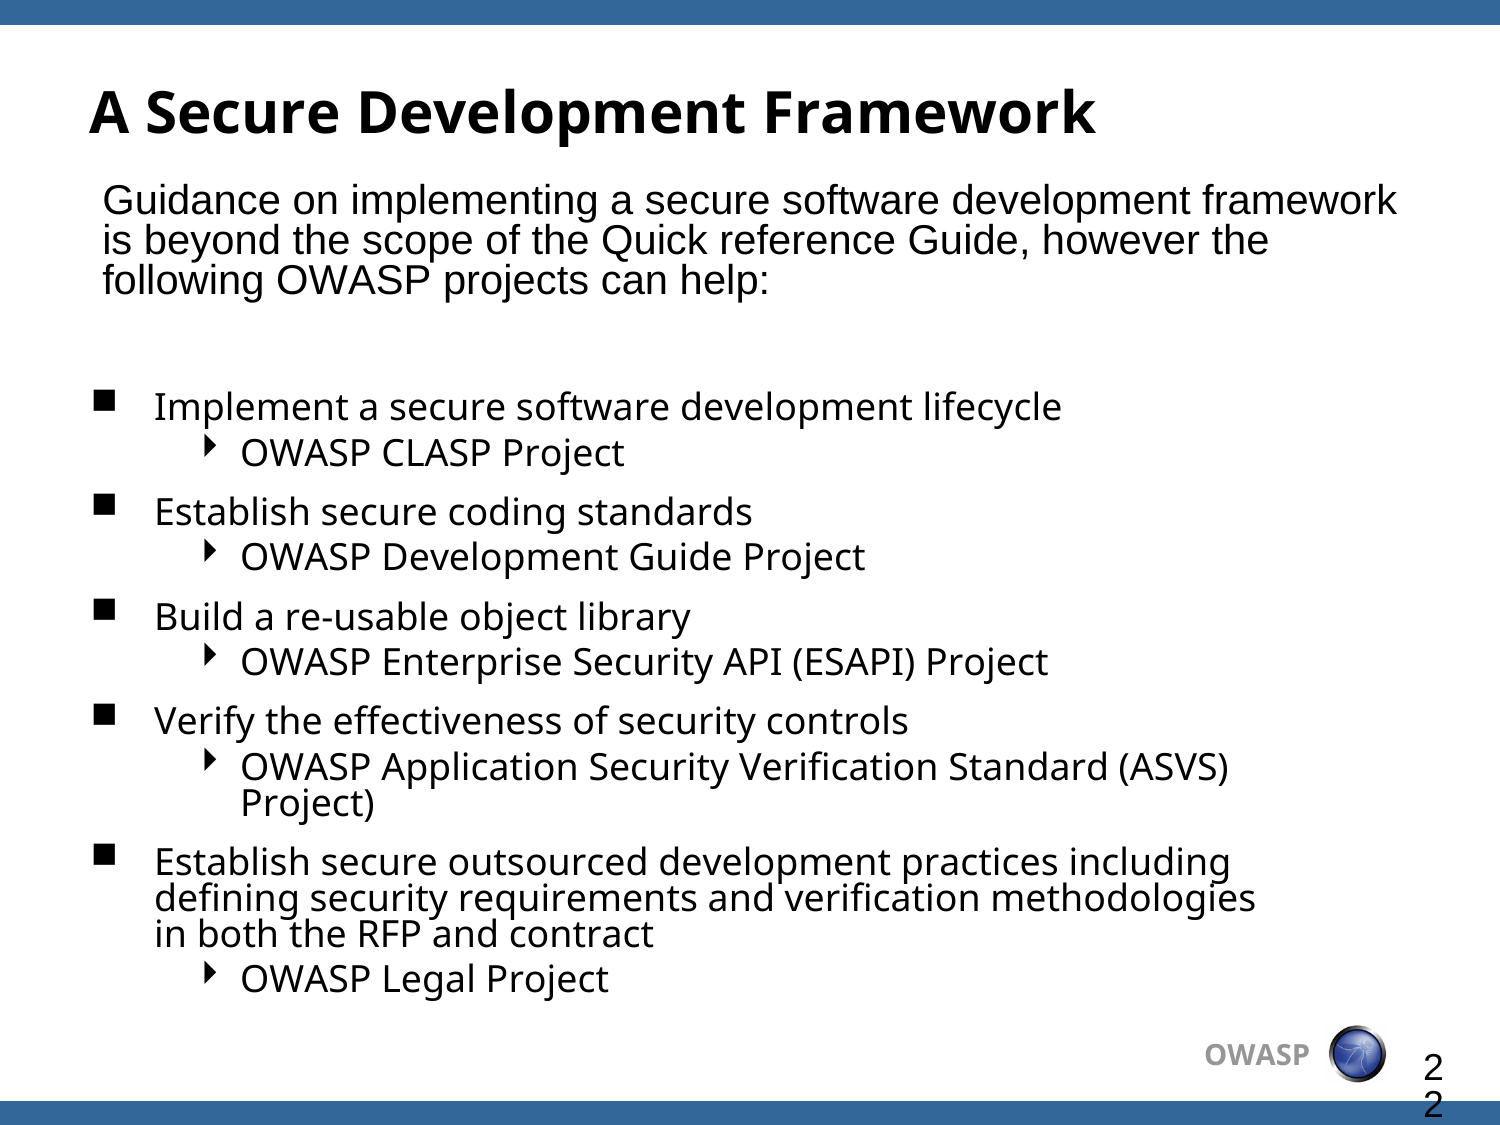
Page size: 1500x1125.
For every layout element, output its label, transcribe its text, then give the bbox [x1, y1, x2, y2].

list Implement a secure software development lifecycle OWASP CLASP Project Establish secure coding standards OWASP Development Guide Project Build a re-usable object library OWASP Enterprise Security API (ESAPI) Project Verify the effectiveness of security controls OWASP Application Security Verification Standard (ASVS) Project) Establish secure outsourced development practices including defining security requirements and verification methodologies in both the RFP and contract OWASP Legal Project [74, 324, 1300, 1045]
picture [1325, 1024, 1388, 1083]
title A Secure Development Framework [75, 45, 1426, 176]
text_box Guidance on implementing a secure software development framework is beyond the scope of the Quick reference Guide, however the following OWASP projects can help: [87, 174, 1450, 311]
